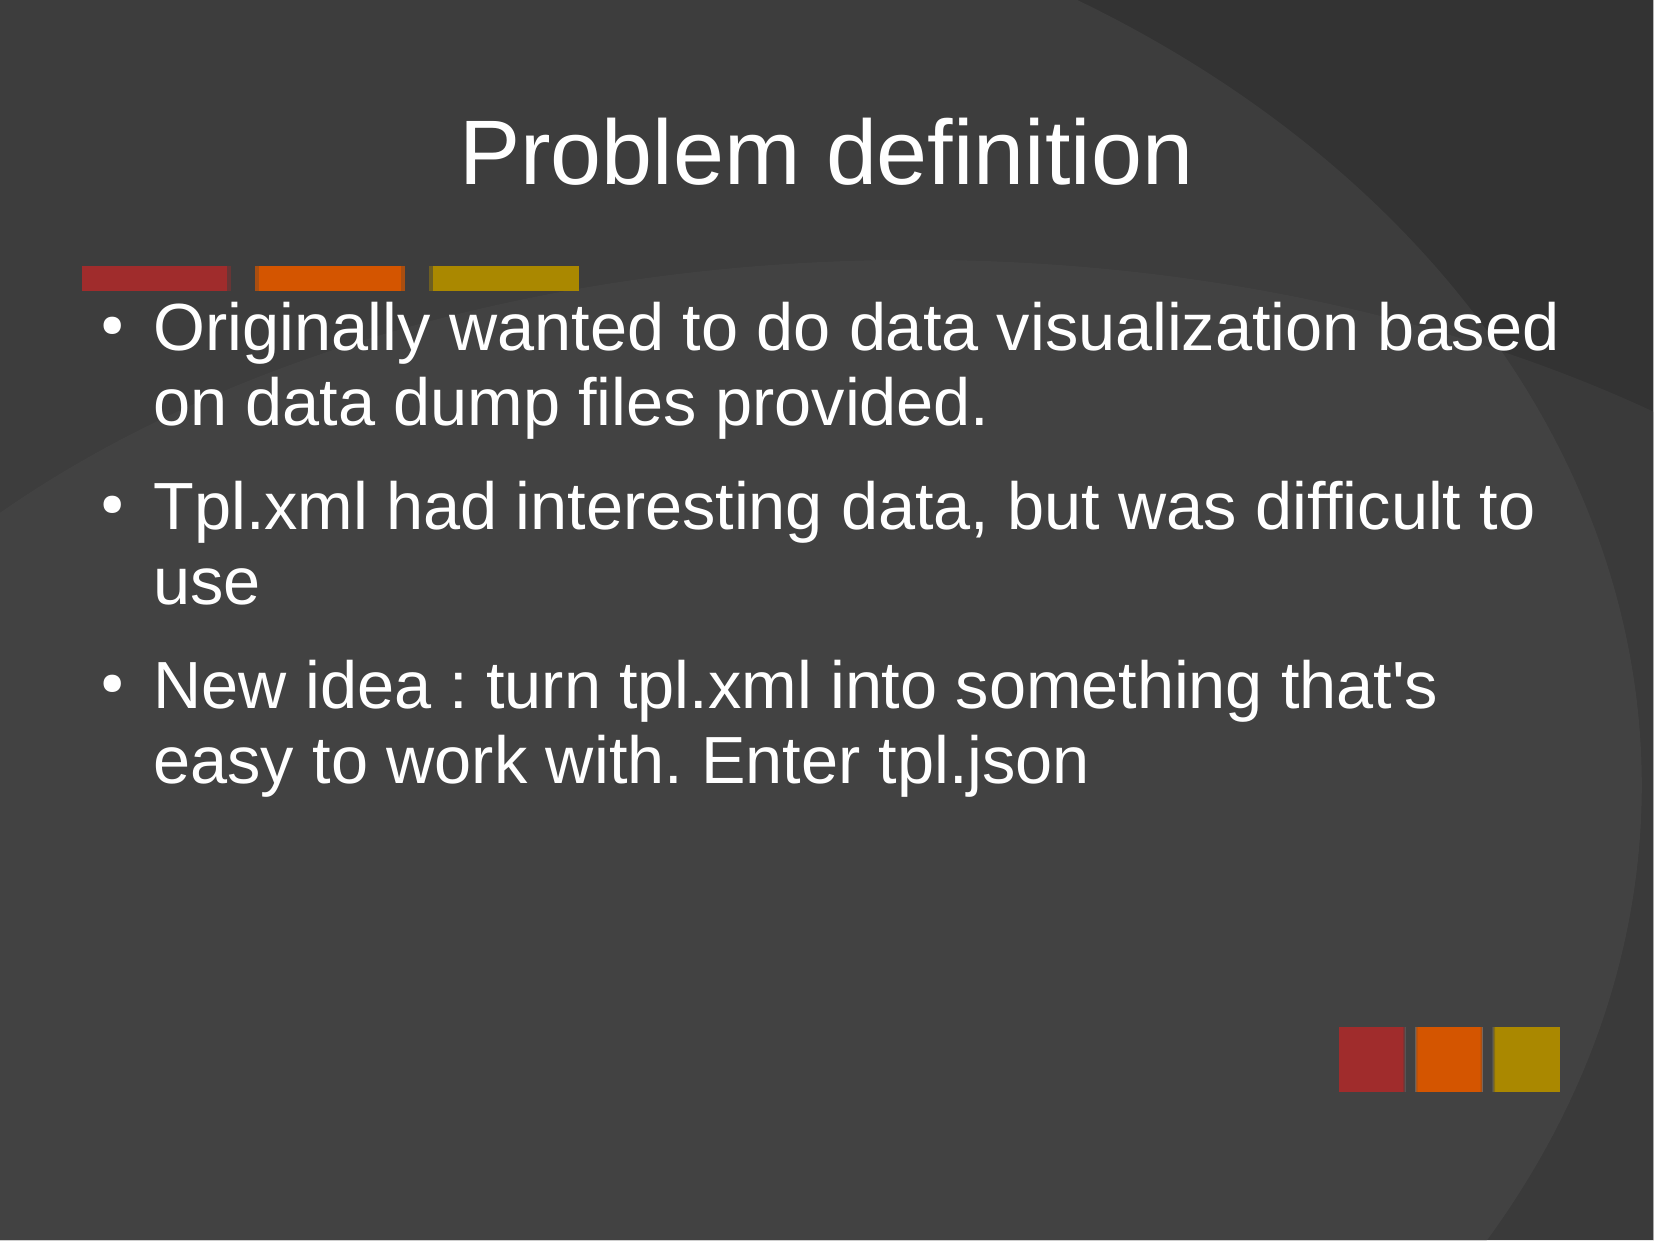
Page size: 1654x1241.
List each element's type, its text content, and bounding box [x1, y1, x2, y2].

picture [1339, 1027, 1560, 1092]
picture [82, 266, 579, 290]
title Problem definition [82, 49, 1571, 257]
list Originally wanted to do data visualization based on data dump files provided. Tpl.xml had interesting data, but was difficult to use New idea : turn tpl.xml into something that's easy to work with. Enter tpl.json [82, 290, 1571, 1010]
